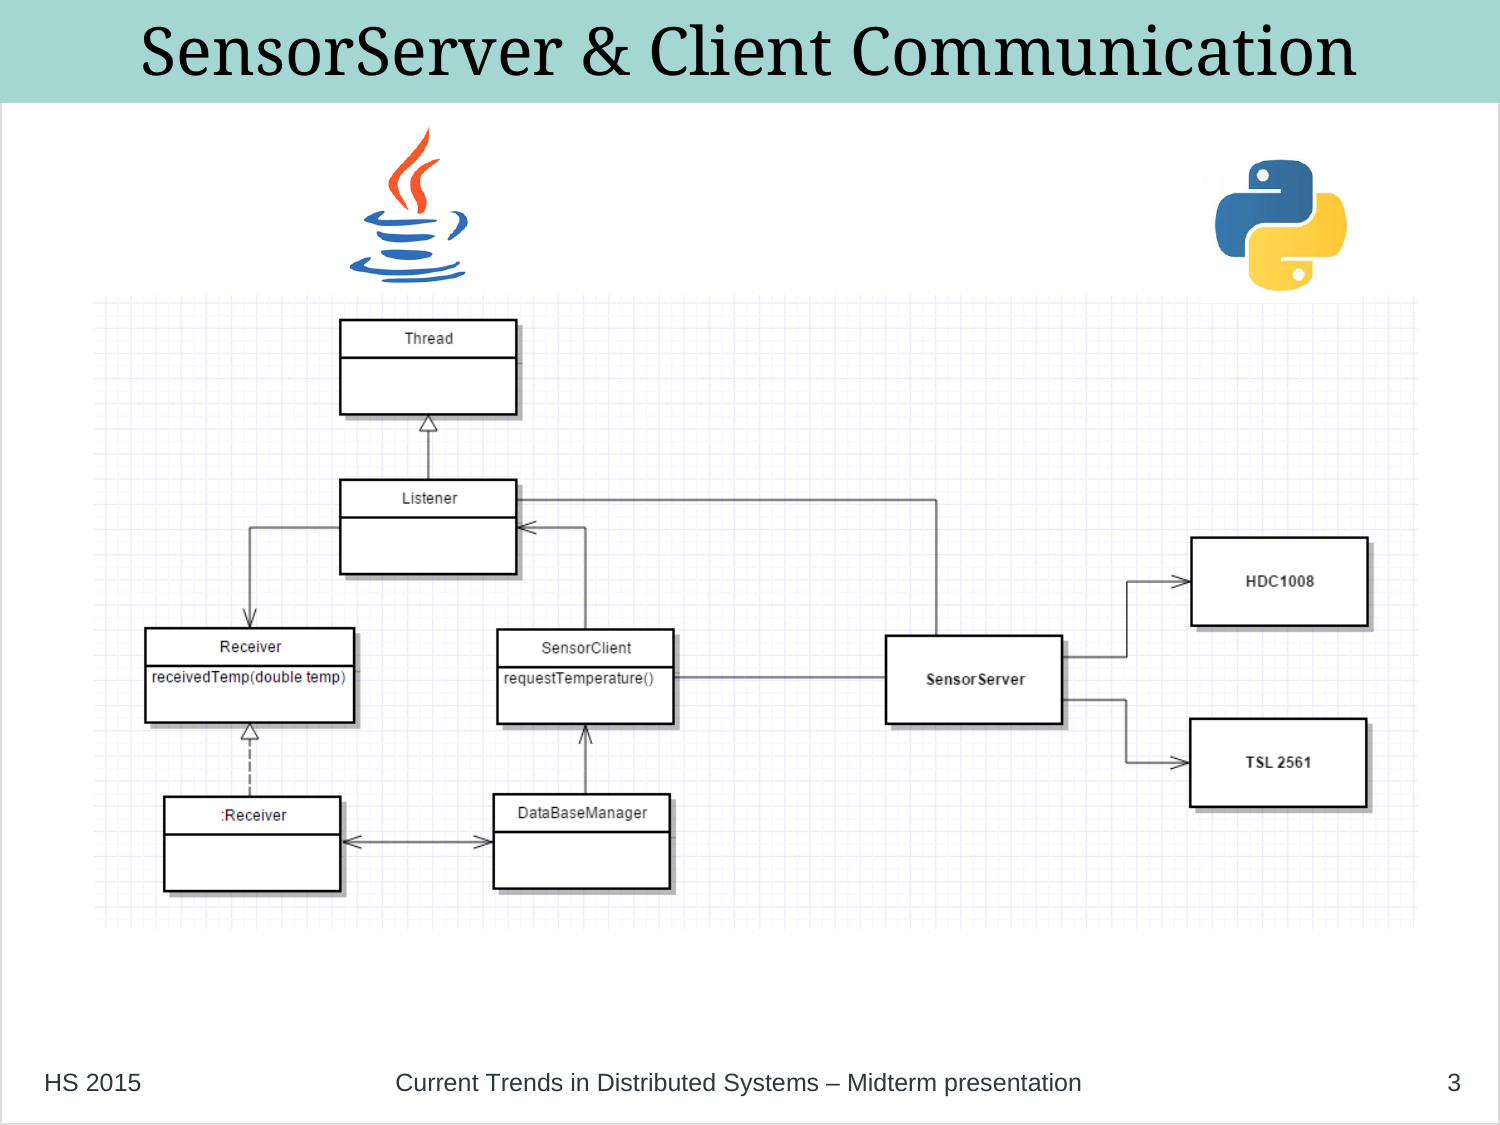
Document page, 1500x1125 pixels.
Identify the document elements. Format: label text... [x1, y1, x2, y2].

picture [94, 147, 1418, 929]
text_box HS 2015 [29, 1058, 195, 1097]
text_box <Nummer> [1375, 1058, 1477, 1097]
text_box Current Trends in Distributed Systems – Midterm presentation [300, 1058, 1201, 1107]
title SensorServer & Client Communication [0, 0, 1500, 100]
picture [324, 118, 500, 293]
